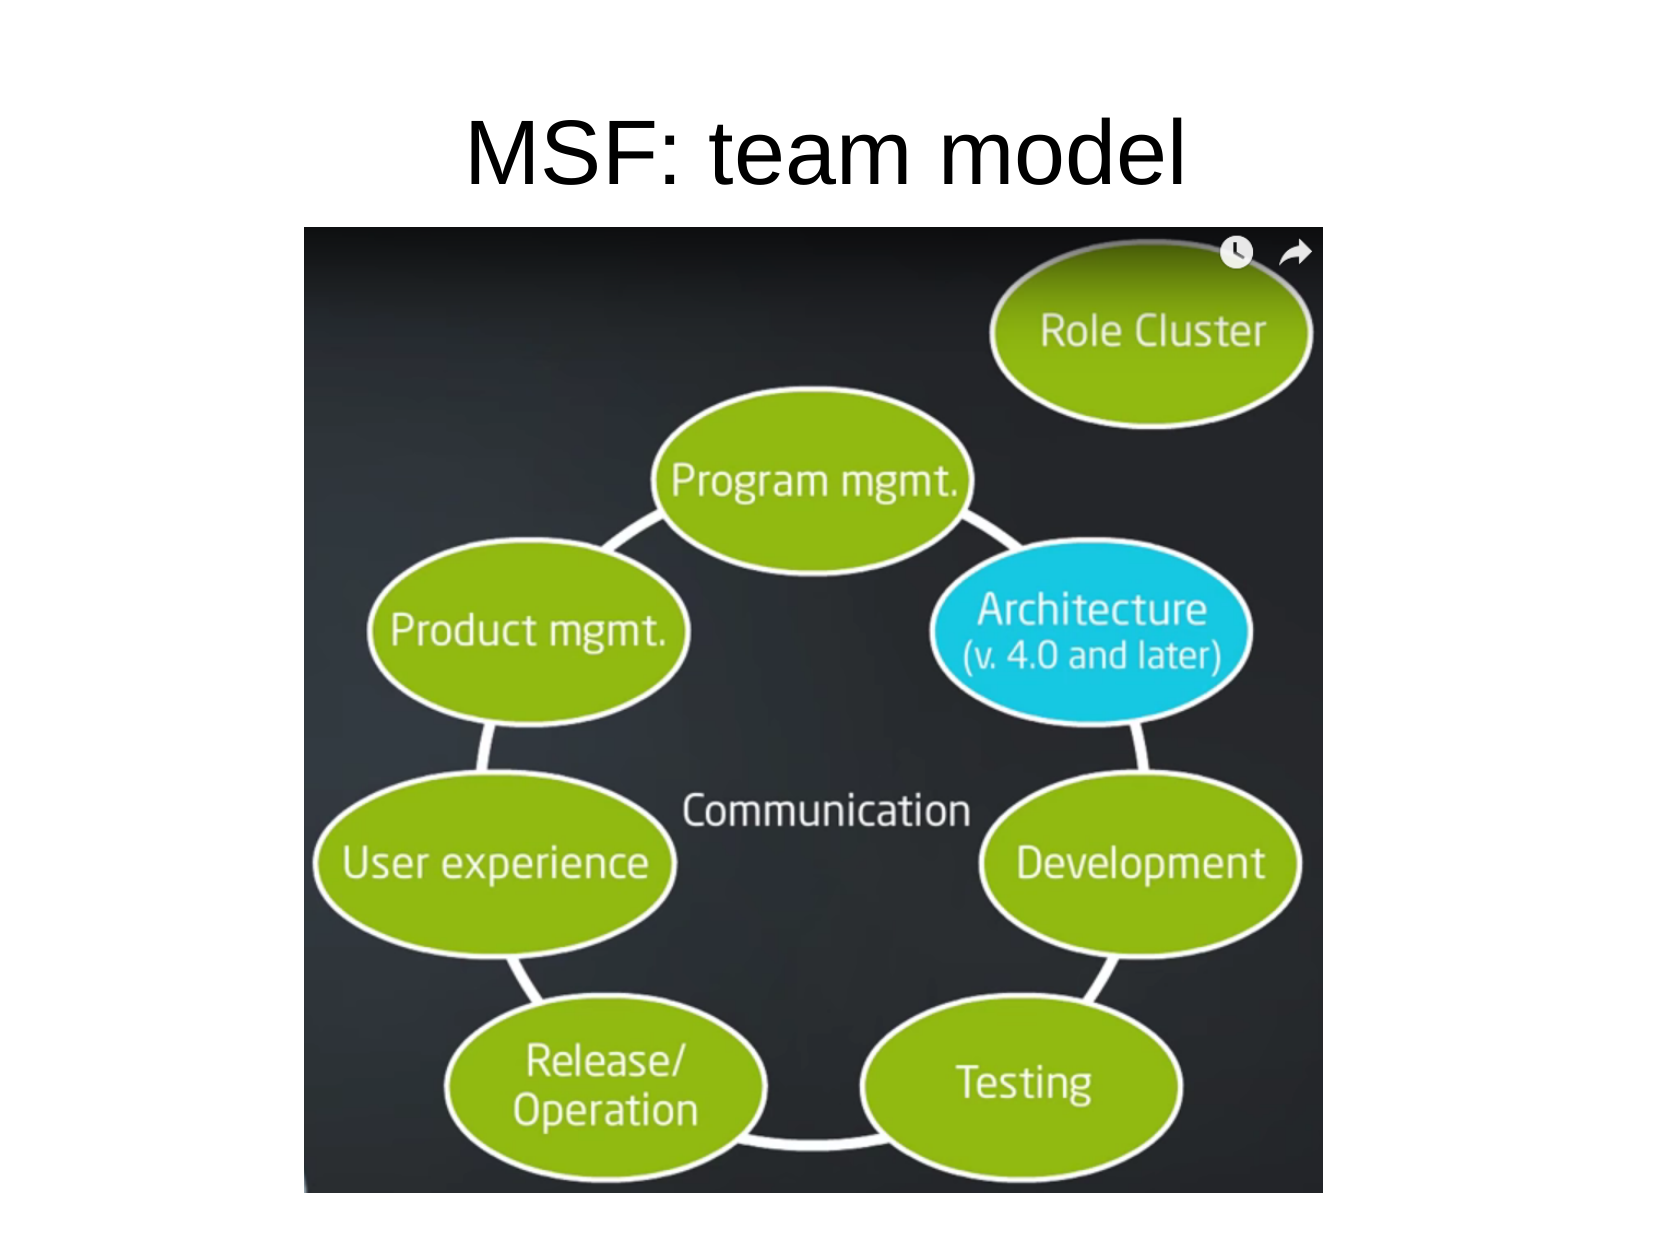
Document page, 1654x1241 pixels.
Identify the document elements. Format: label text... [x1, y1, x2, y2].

title MSF: team model [82, 49, 1571, 257]
picture [304, 227, 1323, 1193]
